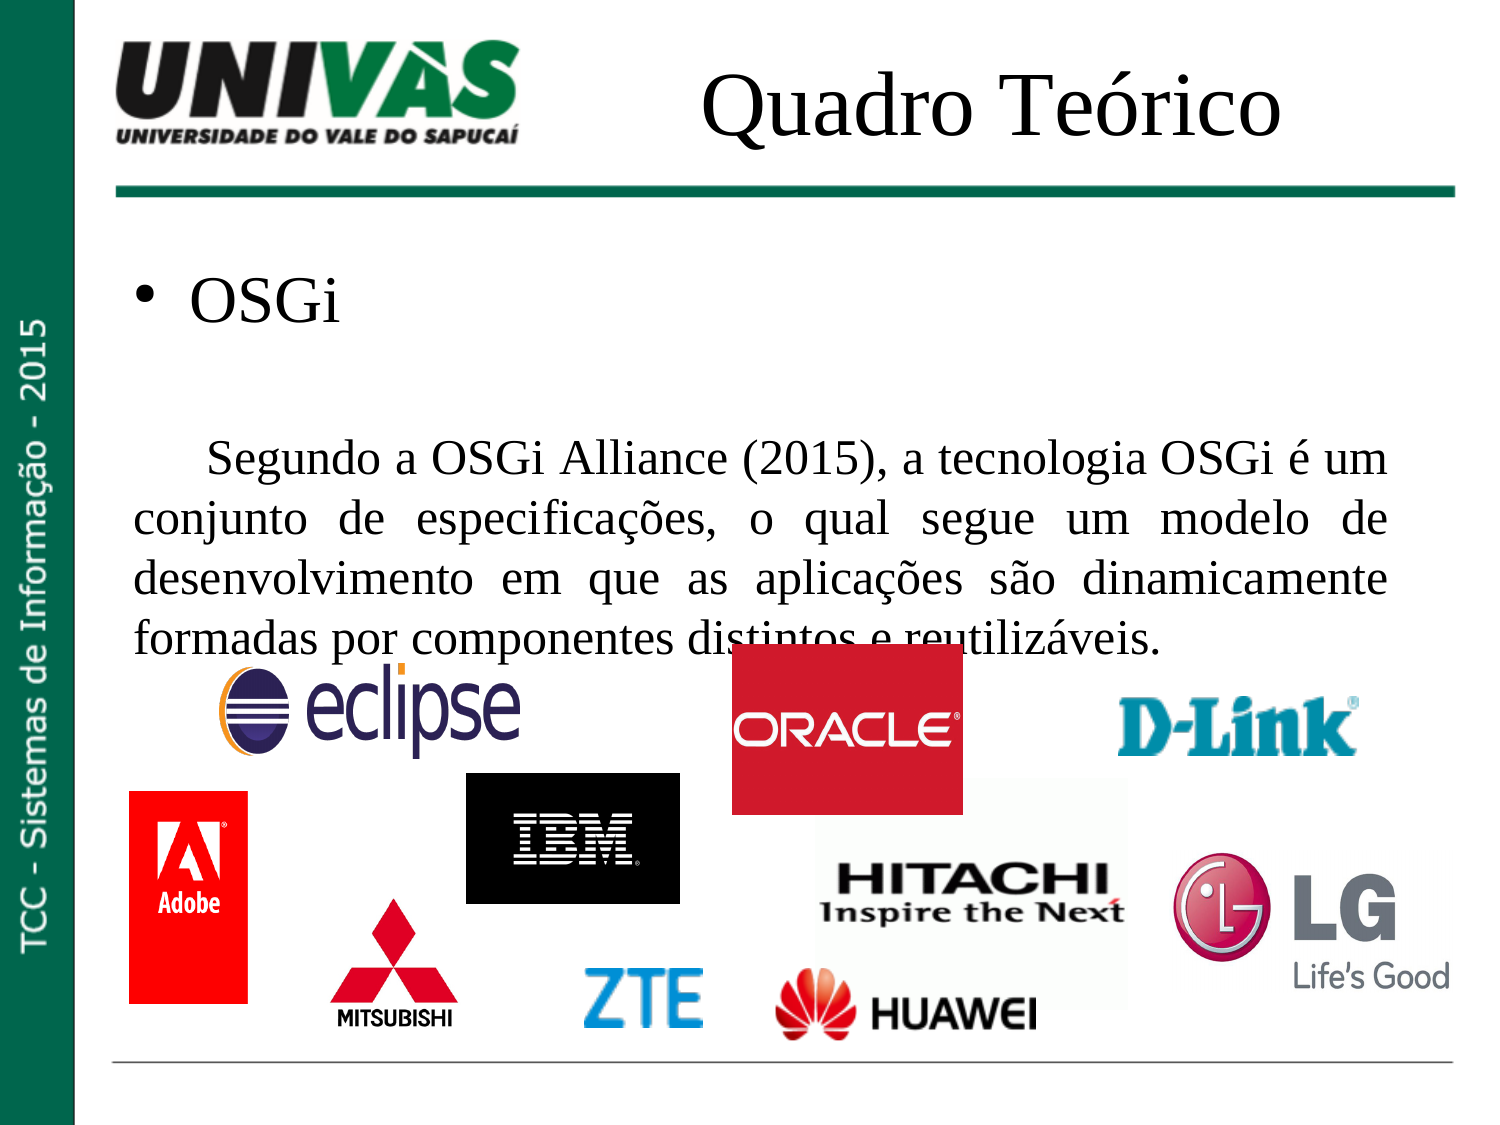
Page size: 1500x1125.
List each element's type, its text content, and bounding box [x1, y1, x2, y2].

text_box OSGi Segundo a OSGi Alliance (2015), a tecnologia OSGi é um conjunto de especificações, o qual segue um modelo de desenvolvimento em que as aplicações são dinamicamente formadas por componentes distintos e reutilizáveis. [118, 208, 1453, 662]
title Quadro Teórico [531, 23, 1454, 174]
picture [0, 0, 1500, 1125]
